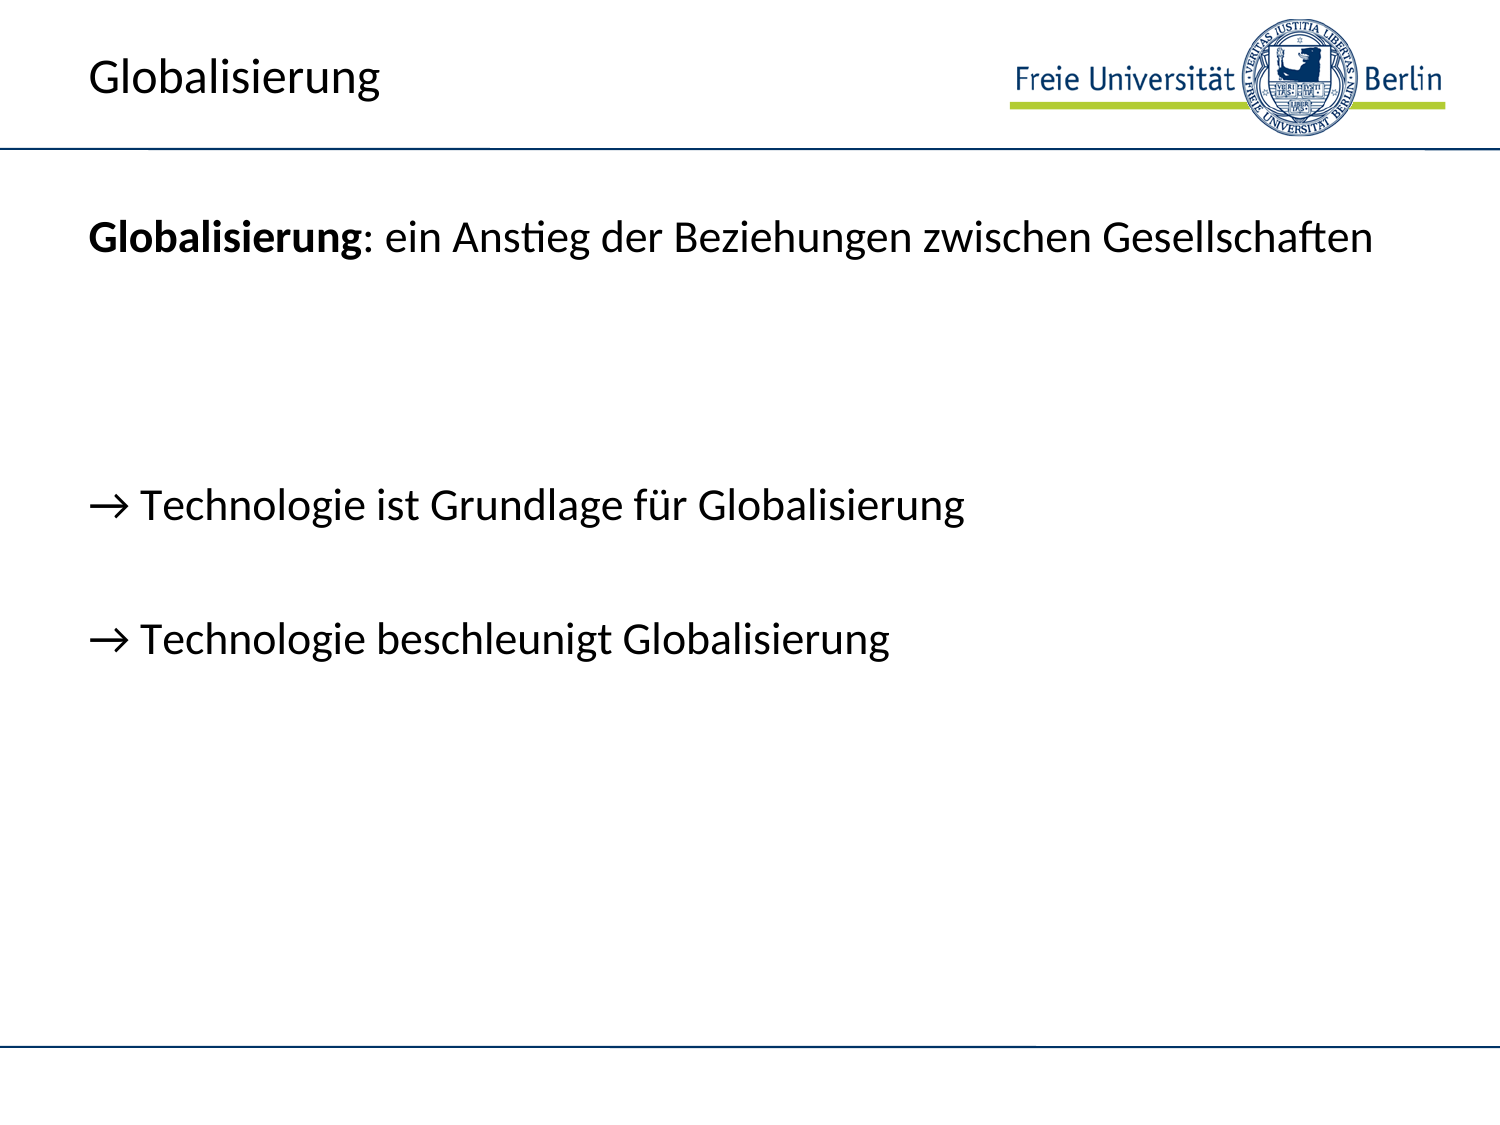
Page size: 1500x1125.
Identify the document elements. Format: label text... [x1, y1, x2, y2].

list Globalisierung: ein Anstieg der Beziehungen zwischen Gesellschaften → Technologie ist Grundlage für Globalisierung → Technologie beschleunigt Globalisierung [88, 206, 1417, 1033]
title Globalisierung [88, 12, 974, 135]
picture [1009, 19, 1446, 137]
